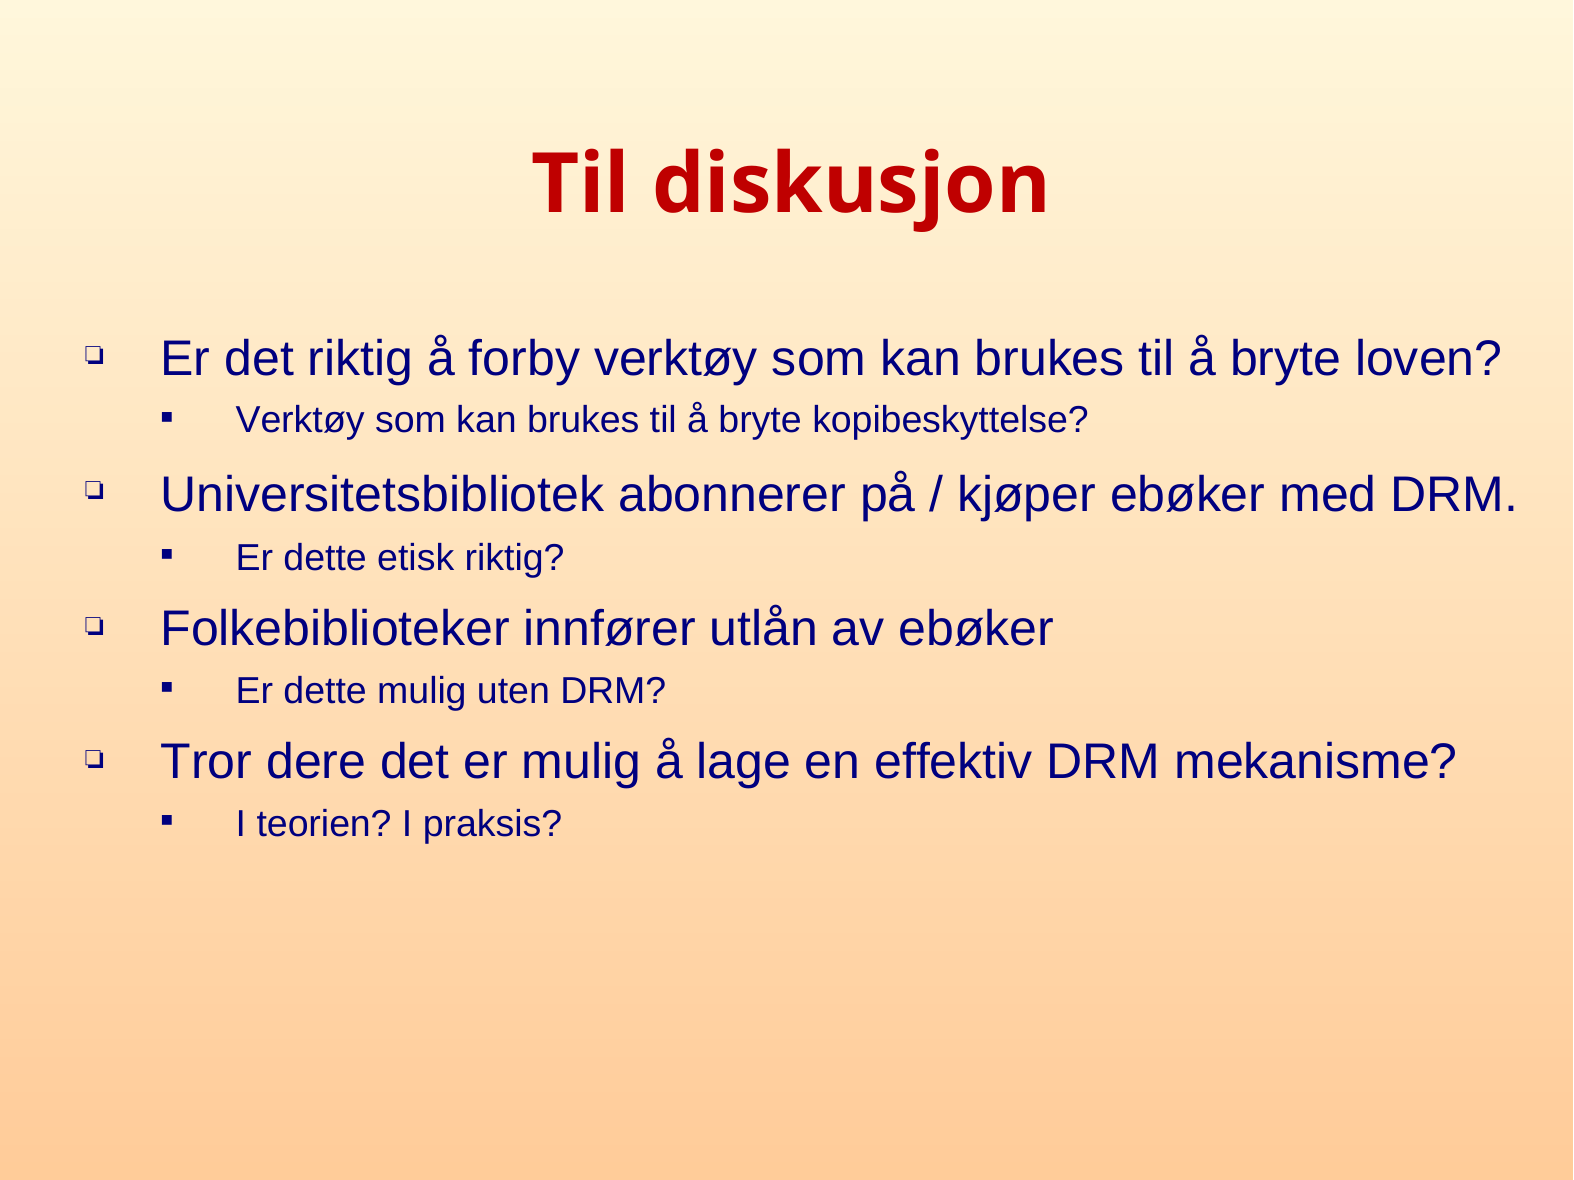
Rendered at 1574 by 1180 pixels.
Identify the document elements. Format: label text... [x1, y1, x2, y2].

title Til diskusjon [39, 54, 1543, 309]
list Er det riktig å forby verktøy som kan brukes til å bryte loven? Verktøy som kan brukes til å bryte kopibeskyttelse? Universitetsbibliotek abonnerer på / kjøper ebøker med DRM. Er dette etisk riktig? Folkebiblioteker innfører utlån av ebøker Er dette mulig uten DRM? Tror dere det er mulig å lage en effektiv DRM mekanisme? I teorien? I praksis? [85, 336, 1539, 1170]
